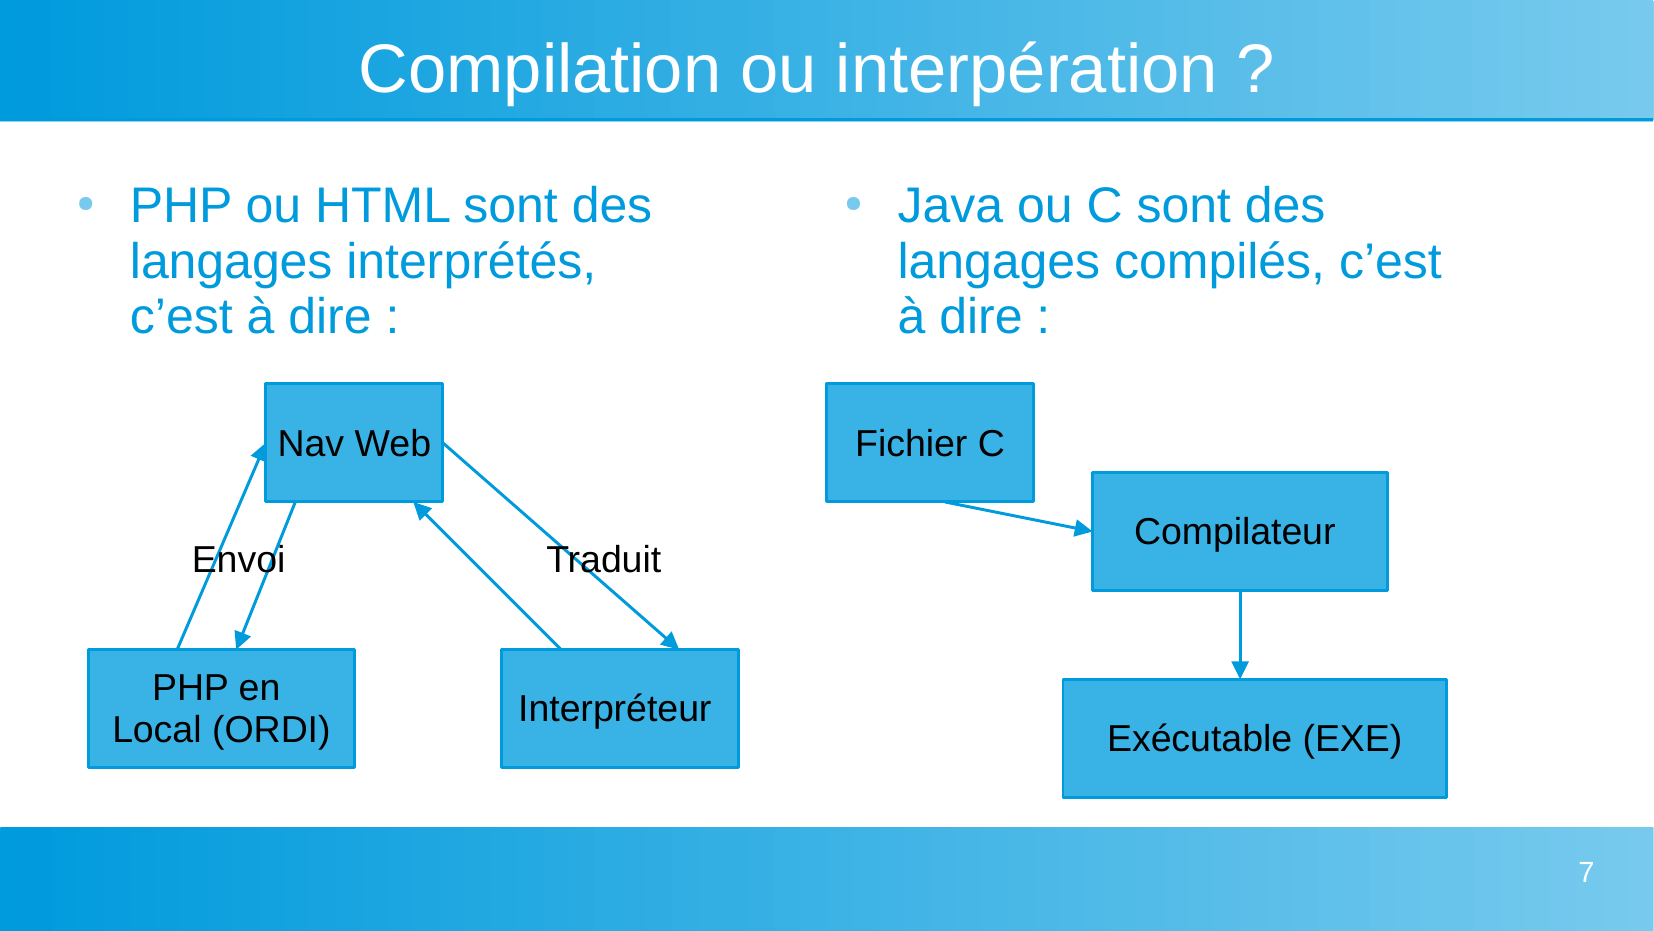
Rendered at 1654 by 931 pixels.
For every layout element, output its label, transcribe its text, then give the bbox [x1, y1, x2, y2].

text_box Traduit [531, 531, 739, 631]
list PHP ou HTML sont des langages interprétés, c’est à dire : [59, 177, 709, 384]
text_box Nav Web [265, 383, 443, 502]
text_box Compilateur [1092, 472, 1388, 591]
list Java ou C sont des langages compilés, c’est à dire : [826, 177, 1477, 384]
title Compilation ou interpération ? [59, 29, 1595, 108]
text_box Envoi [177, 531, 301, 589]
text_box Fichier C [826, 383, 1034, 502]
text_box Interpréteur [501, 649, 739, 768]
text_box PHP en Local (ORDI) [88, 649, 355, 768]
text_box Exécutable (EXE) [1062, 679, 1447, 798]
